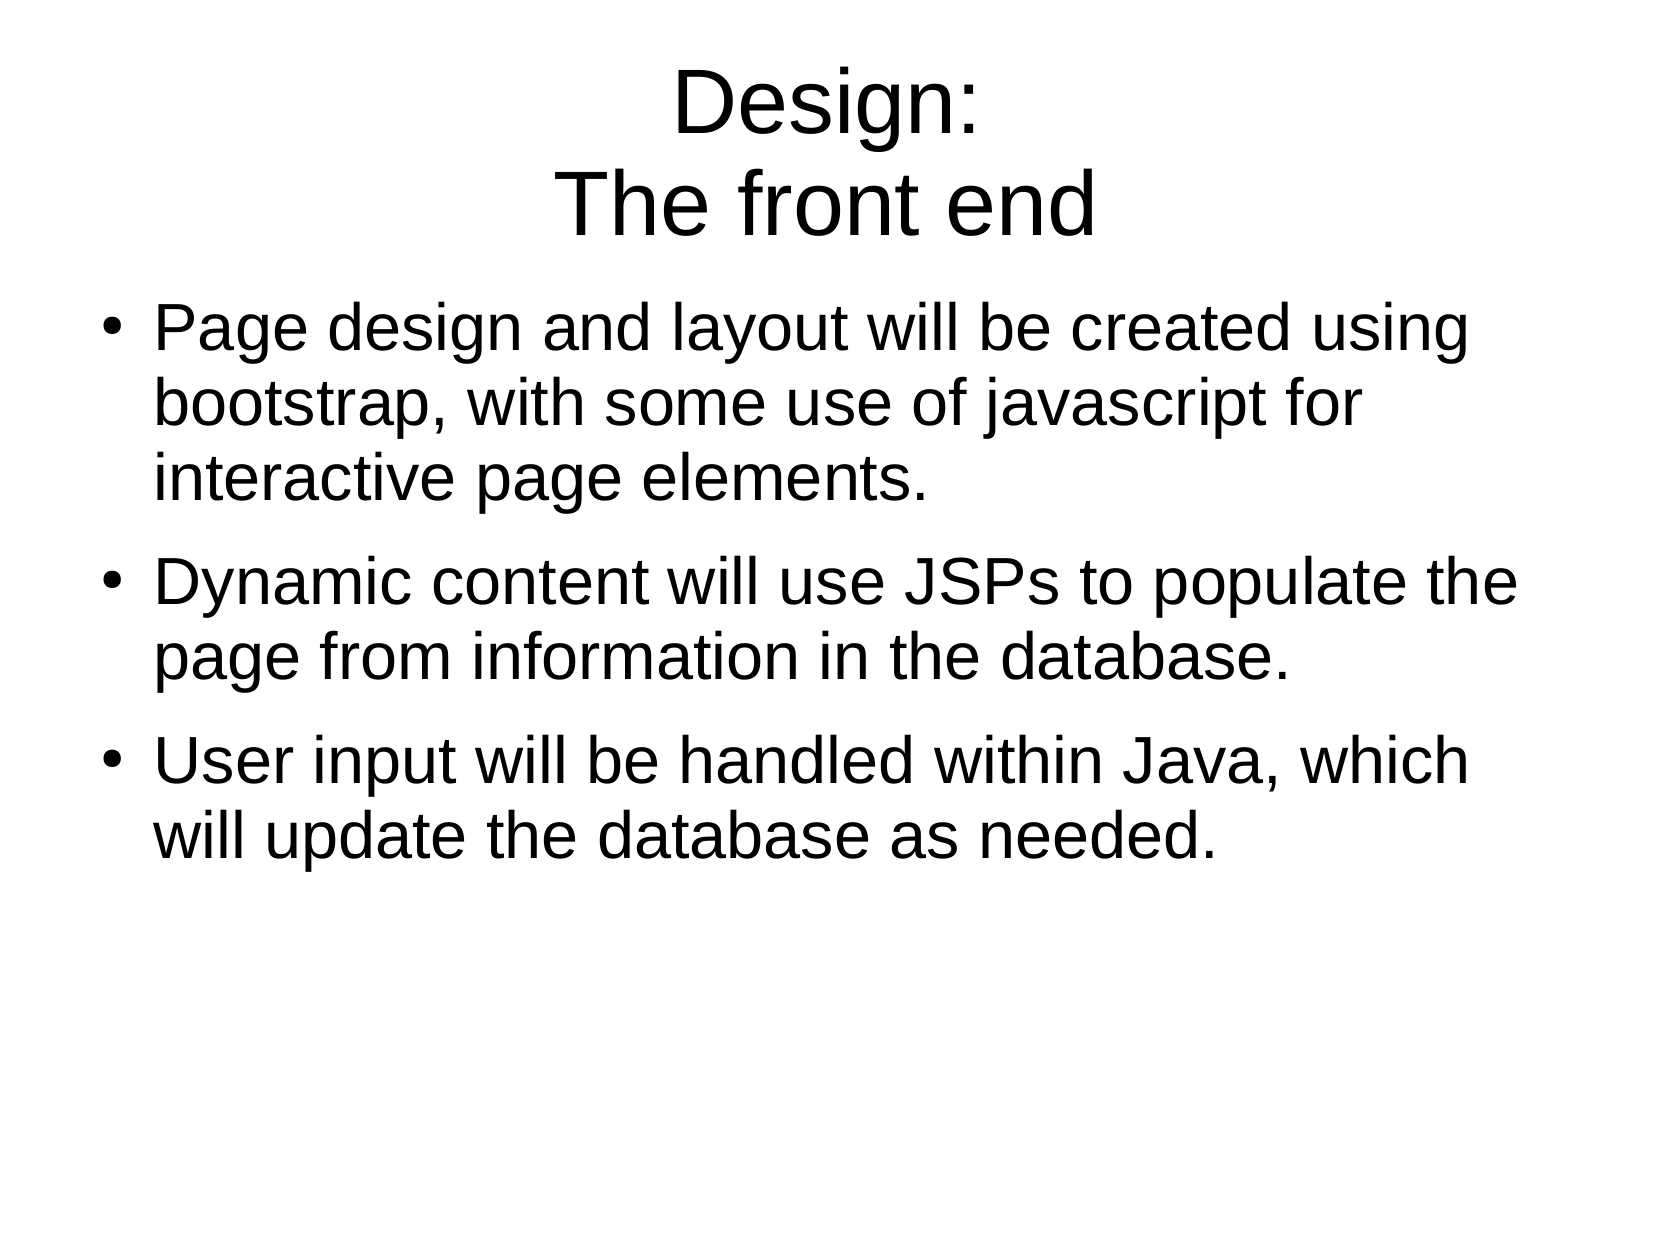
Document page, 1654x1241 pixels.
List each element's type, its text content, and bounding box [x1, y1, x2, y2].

list Page design and layout will be created using bootstrap, with some use of javascript for interactive page elements. Dynamic content will use JSPs to populate the page from information in the database. User input will be handled within Java, which will update the database as needed. [82, 290, 1571, 1010]
title Design: The front end [82, 49, 1571, 257]
